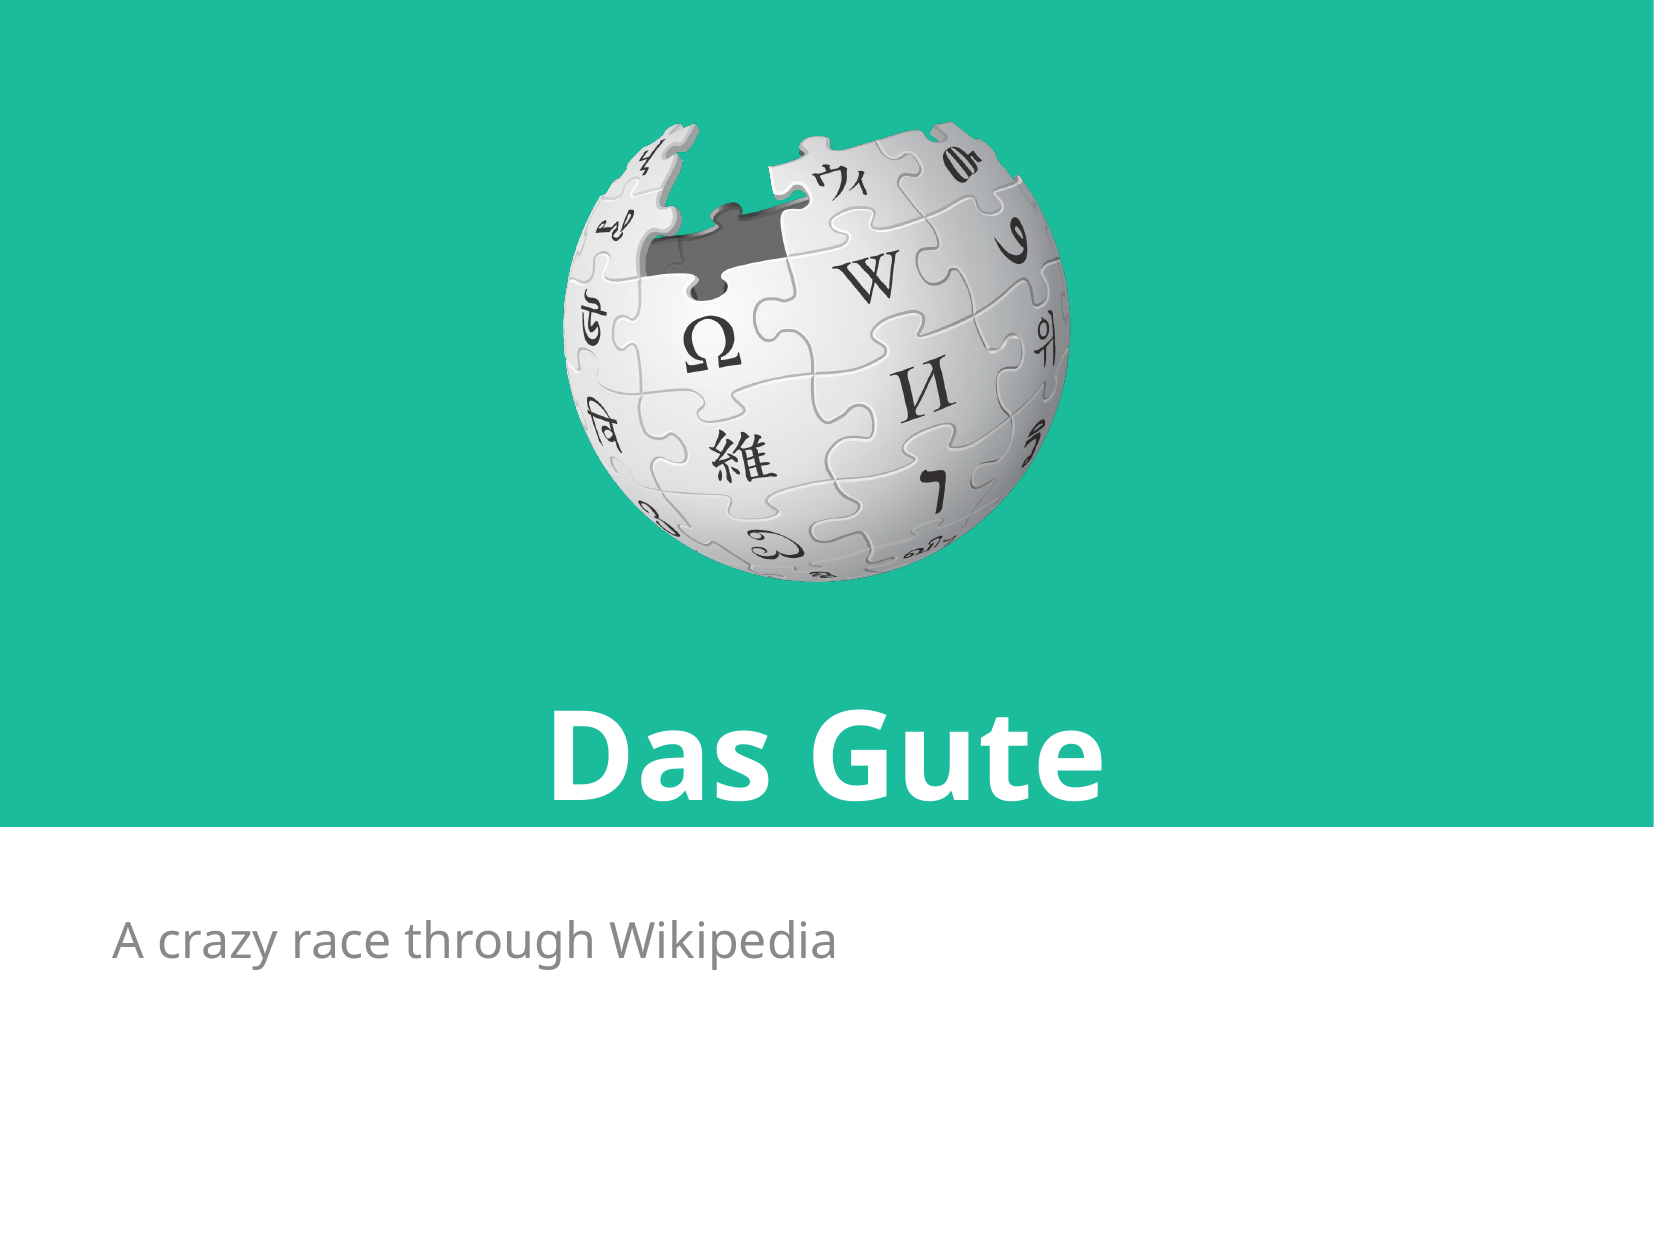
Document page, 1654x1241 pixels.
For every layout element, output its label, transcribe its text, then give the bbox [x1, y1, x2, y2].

title Das Gute [112, 309, 1540, 826]
picture [561, 118, 1073, 586]
list A crazy race through Wikipedia [112, 829, 1540, 1102]
